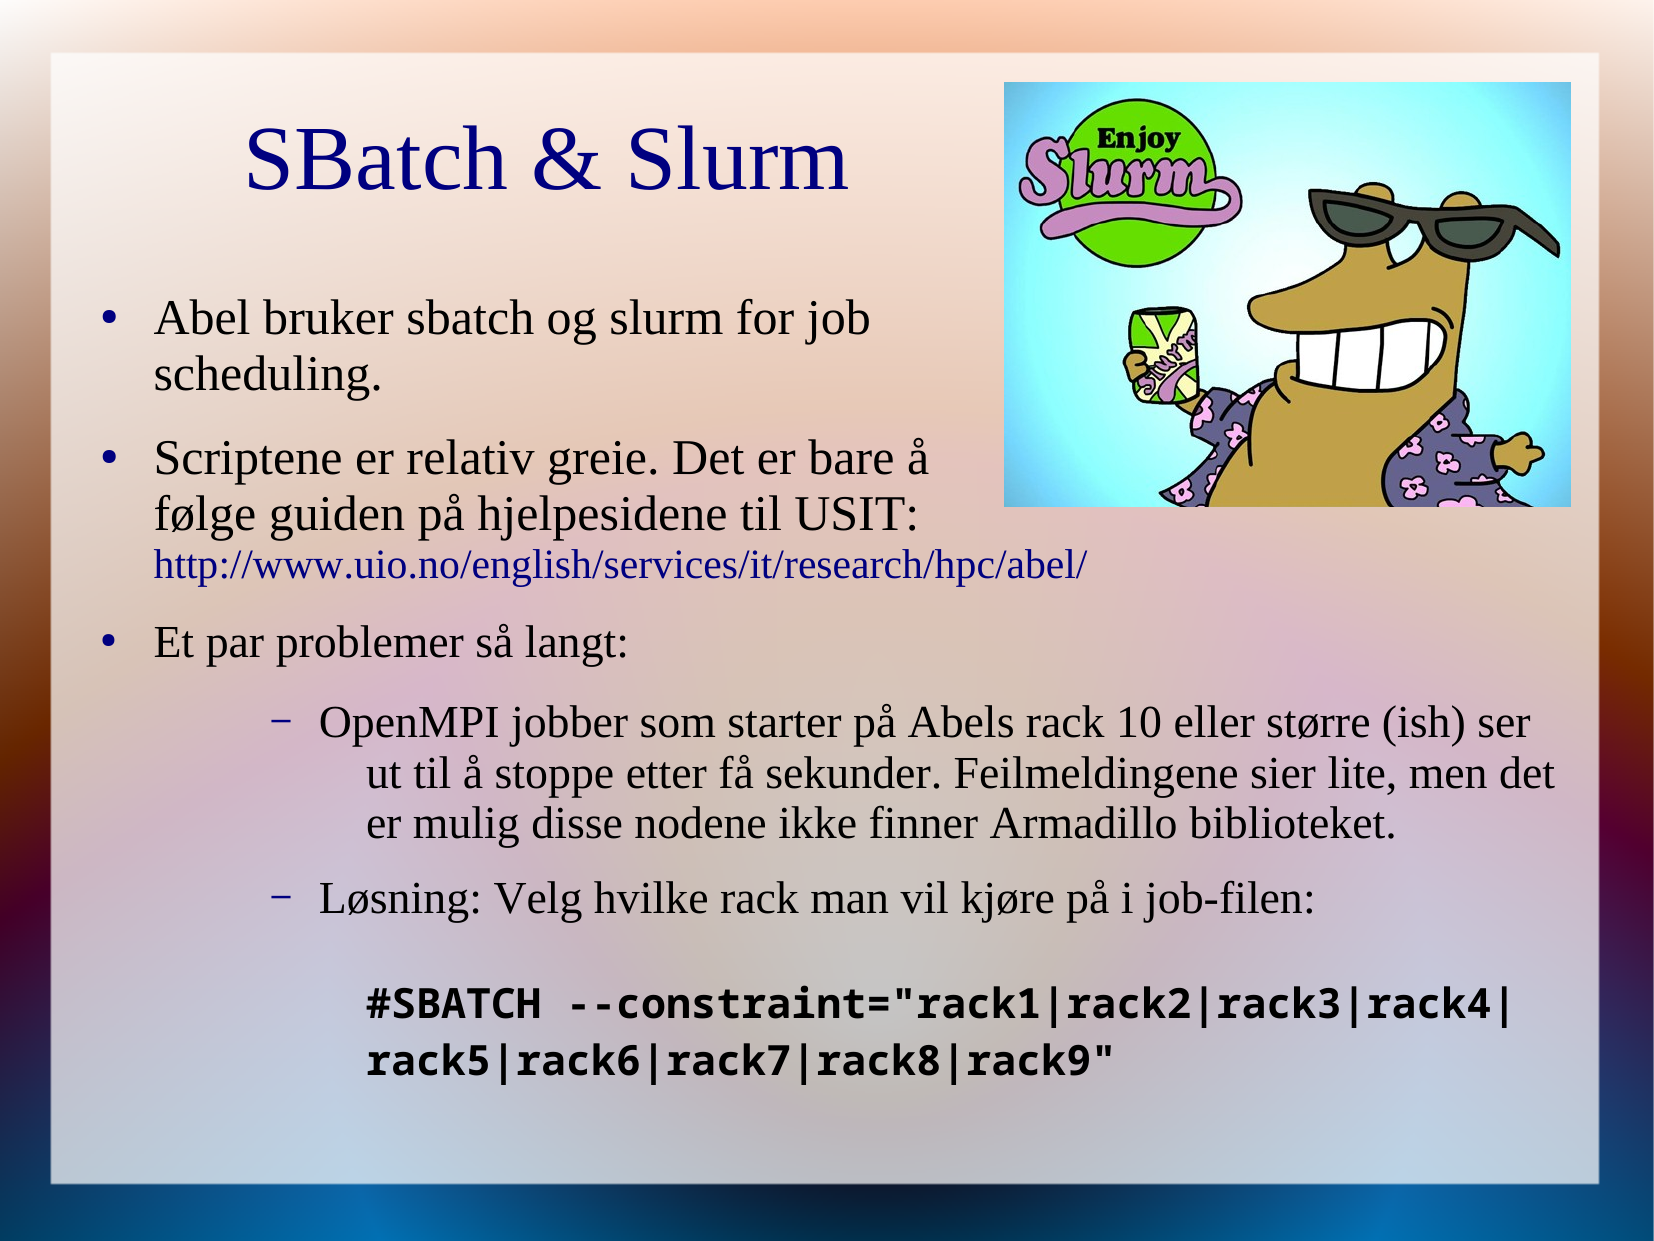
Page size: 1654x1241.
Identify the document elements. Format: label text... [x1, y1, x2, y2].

title SBatch & Slurm [82, 55, 1571, 263]
picture [0, 0, 1654, 1241]
list Abel bruker sbatch og slurm for job scheduling. Scriptene er relativ greie. Det er bare å følge guiden på hjelpesidene til USIT: http://www.uio.no/english/services/it/research/hpc/abel/ Et par problemer så langt: OpenMPI jobber som starter på Abels rack 10 eller større (ish) ser ut til å stoppe etter få sekunder. Feilmeldingene sier lite, men det er mulig disse nodene ikke finner Armadillo biblioteket. Løsning: Velg hvilke rack man vil kjøre på i job-filen: #SBATCH --constraint="rack1|rack2|rack3|rack4|rack5|rack6|rack7|rack8|rack9" [82, 290, 1571, 1125]
